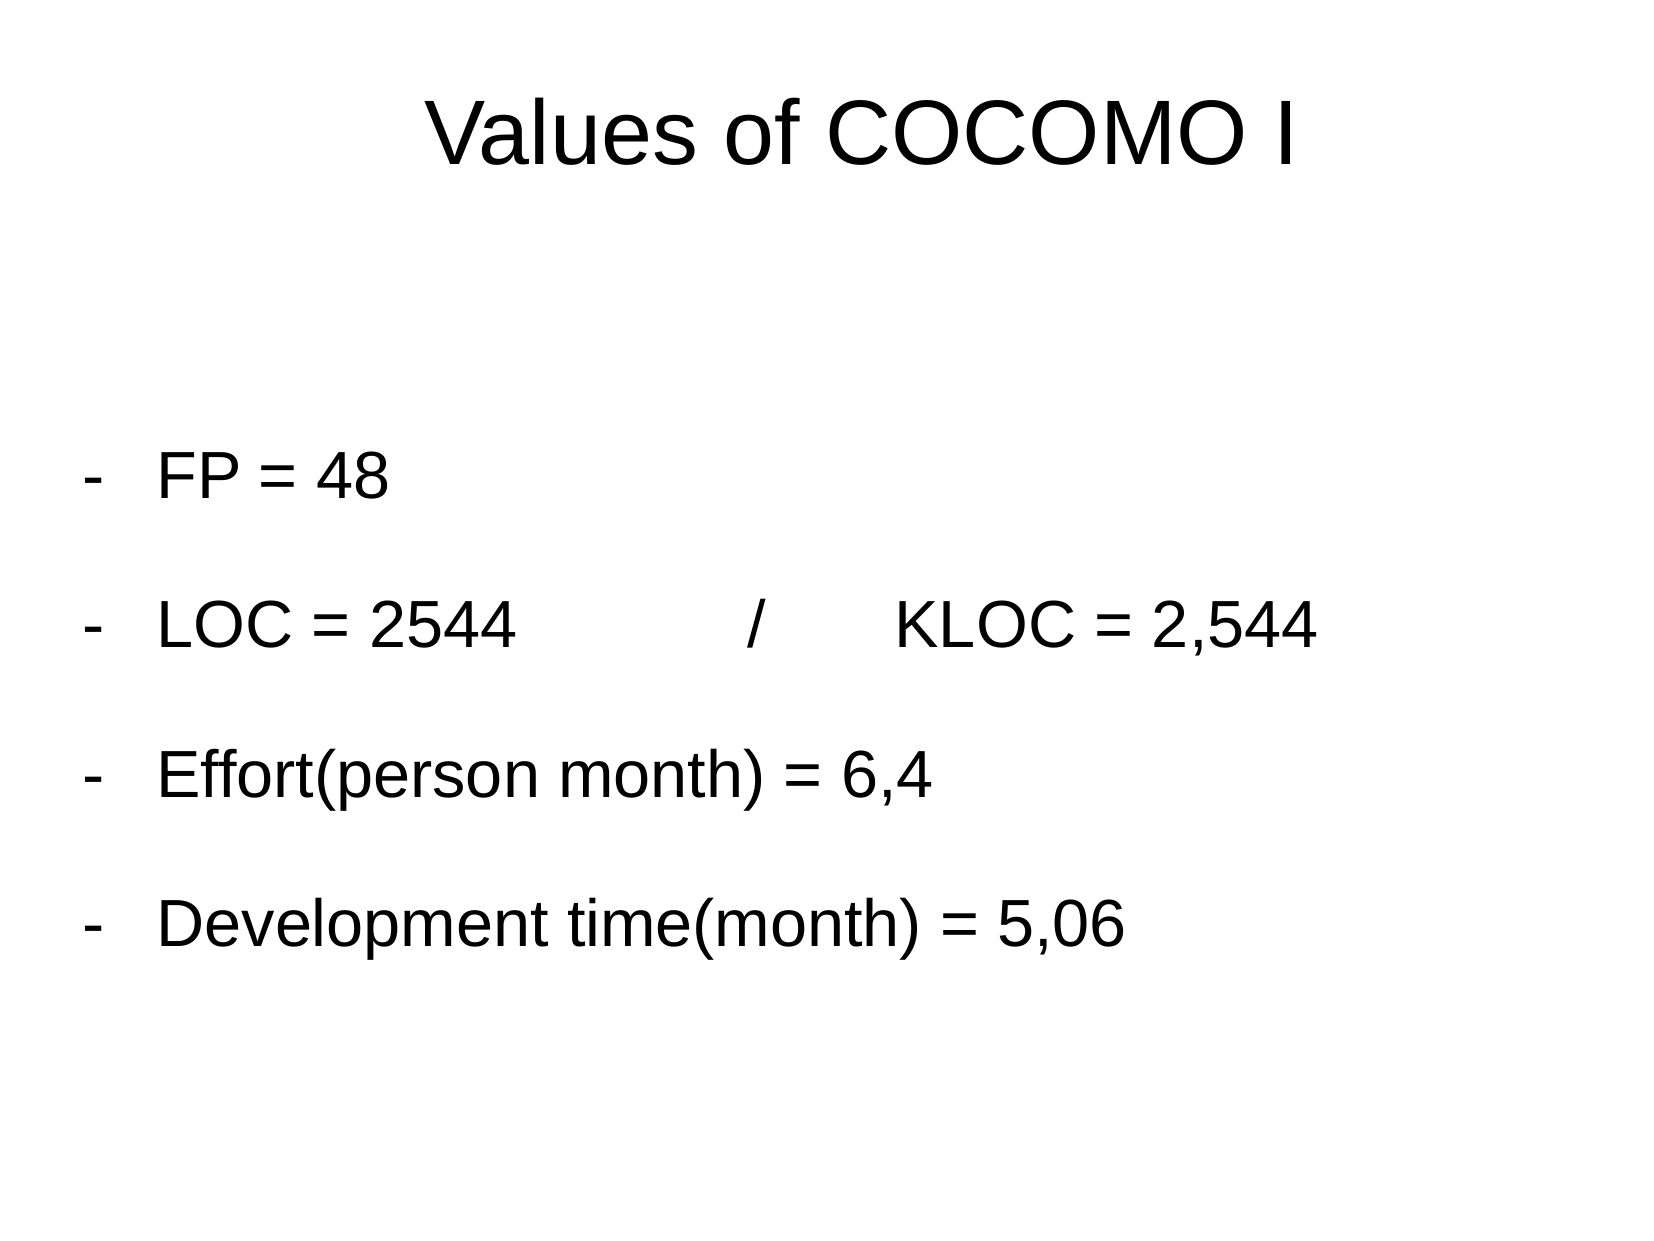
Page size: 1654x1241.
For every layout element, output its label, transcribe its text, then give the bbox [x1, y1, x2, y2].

title Values of COCOMO I [118, 29, 1607, 237]
subtitle - FP = 48 - LOC = 2544 / KLOC = 2,544 - Effort(person month) = 6,4 - Development time(month) = 5,06 [82, 290, 1571, 1109]
